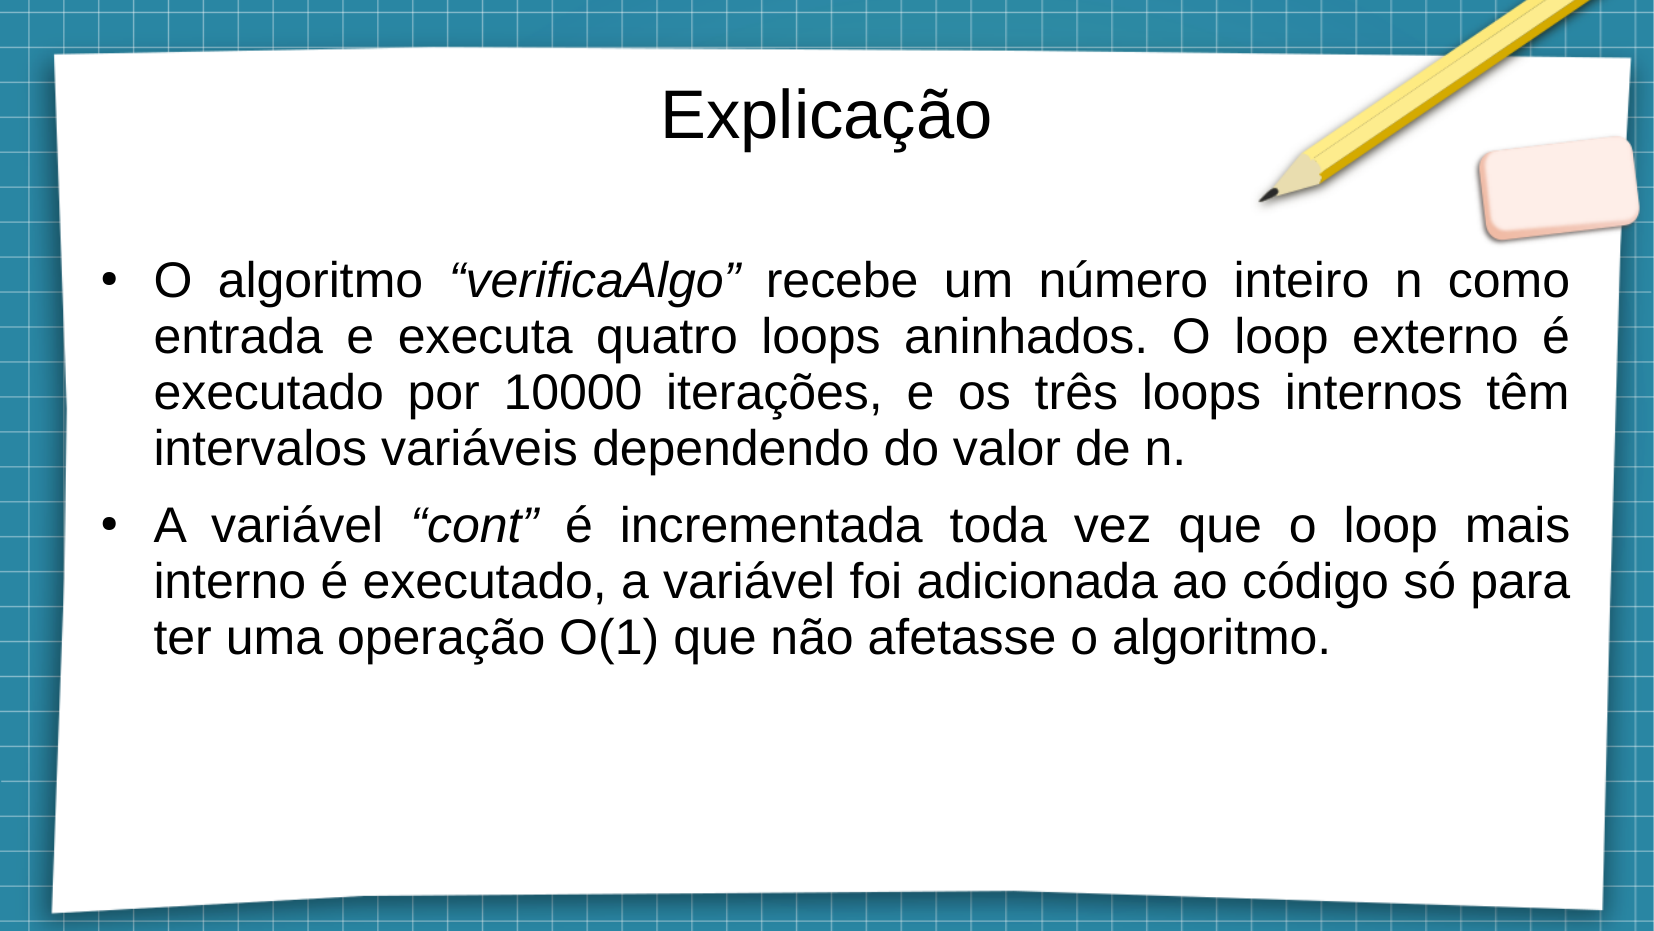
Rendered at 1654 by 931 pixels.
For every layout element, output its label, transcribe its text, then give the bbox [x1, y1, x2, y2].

picture [0, 0, 1654, 931]
list O algoritmo “verificaAlgo” recebe um número inteiro n como entrada e executa quatro loops aninhados. O loop externo é executado por 10000 iterações, e os três loops internos têm intervalos variáveis ​​dependendo do valor de n. A variável “cont” é incrementada toda vez que o loop mais interno é executado, a variável foi adicionada ao código só para ter uma operação O(1) que não afetasse o algoritmo. [82, 252, 1571, 678]
title Explicação [82, 37, 1571, 193]
